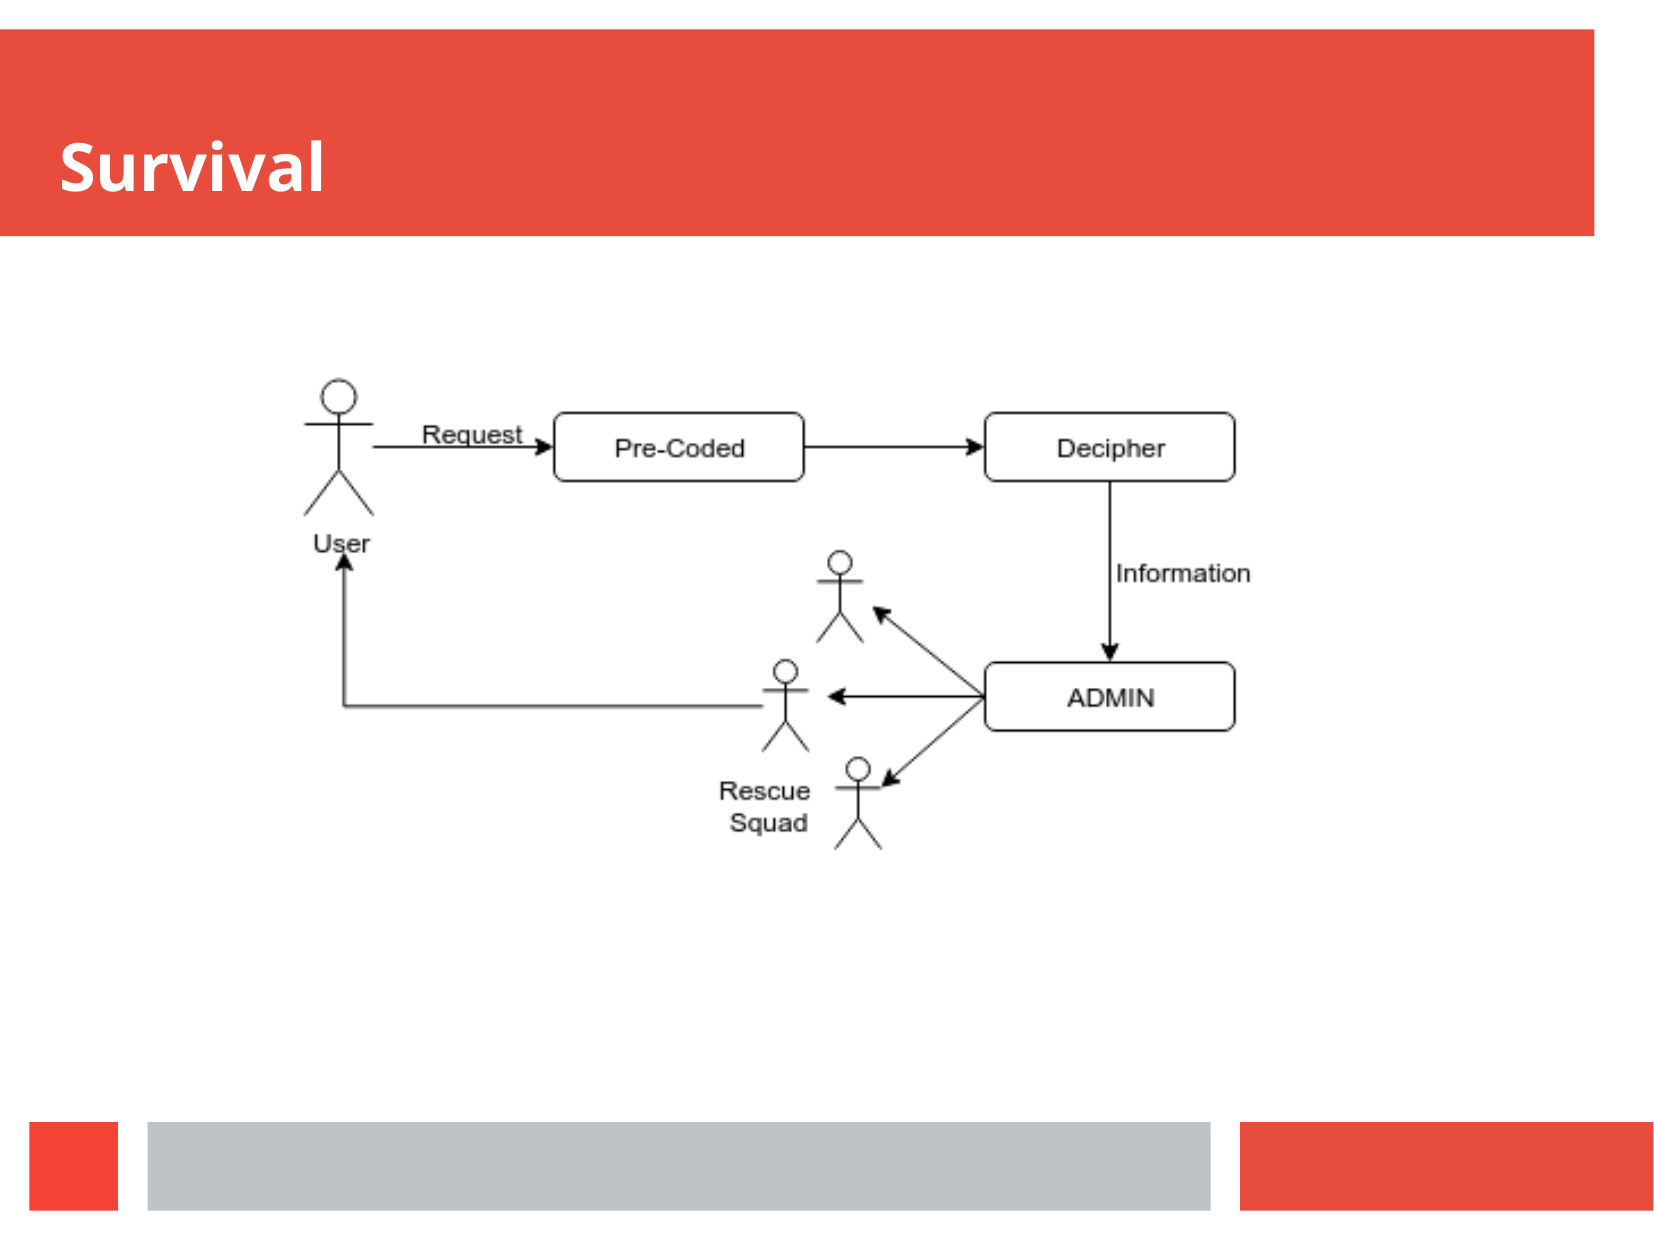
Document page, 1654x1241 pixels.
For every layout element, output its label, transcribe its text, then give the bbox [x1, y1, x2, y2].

title Survival [59, 59, 1595, 207]
picture [259, 333, 1343, 898]
